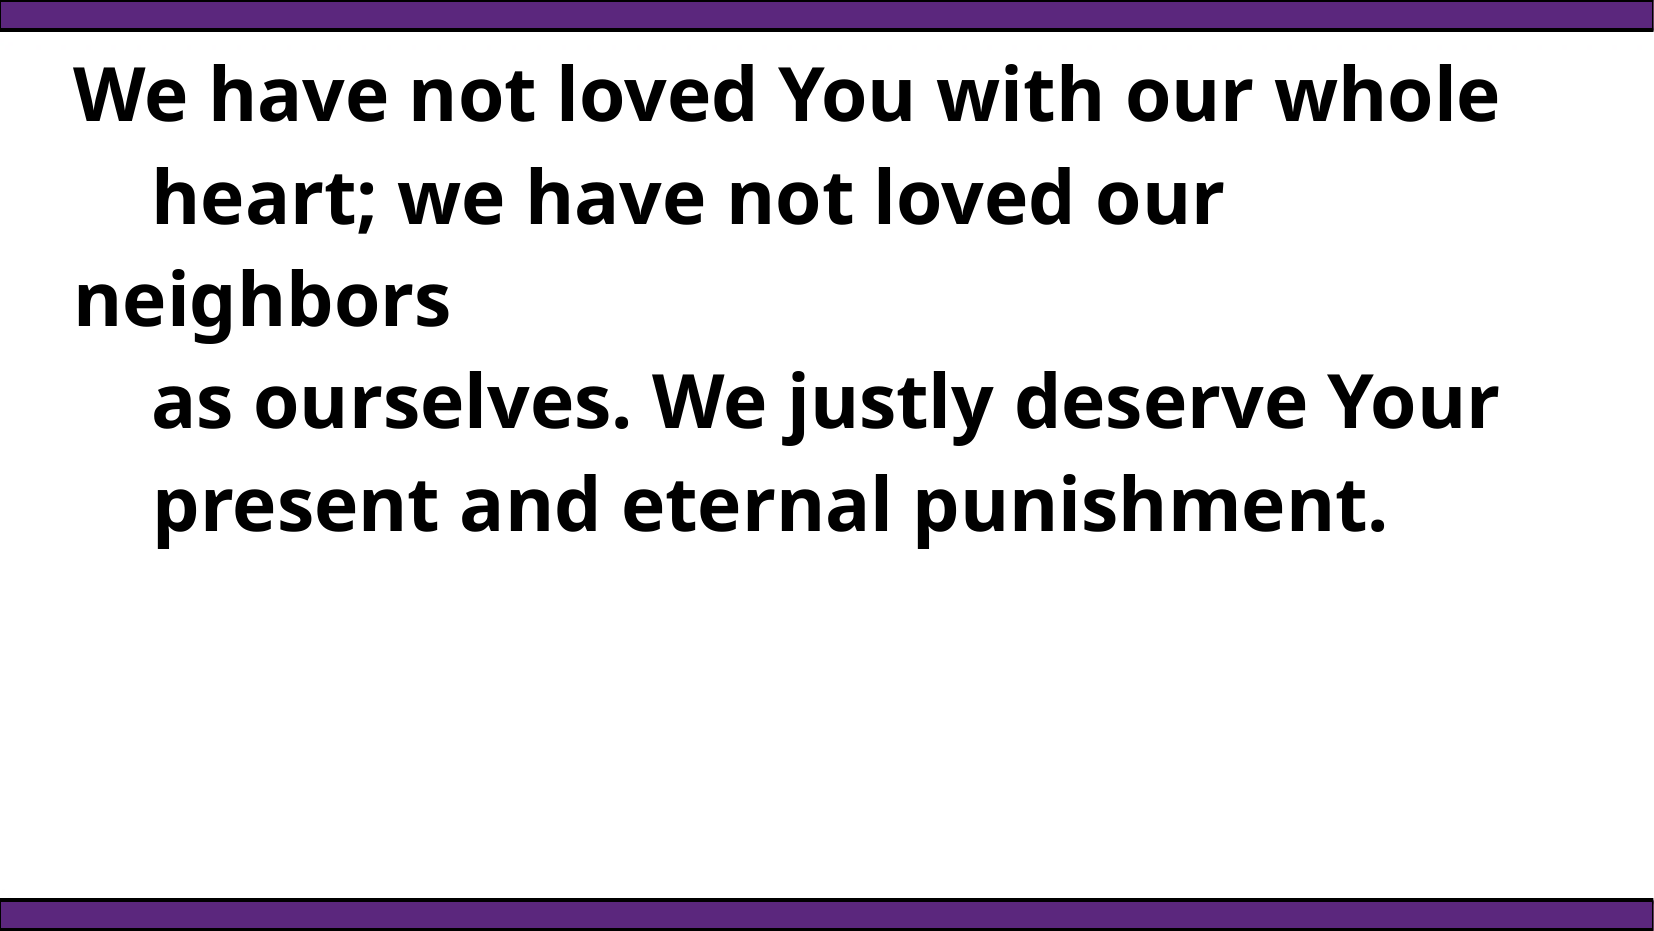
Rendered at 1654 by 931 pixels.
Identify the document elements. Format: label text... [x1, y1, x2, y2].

text_box [0, 900, 1654, 931]
text_box [0, 0, 1654, 31]
picture [0, 31, 1654, 900]
text_box We have not loved You with our whole heart; we have not loved our neighbors as ourselves. We justly deserve Your present and eternal punishment. [58, 34, 1589, 449]
